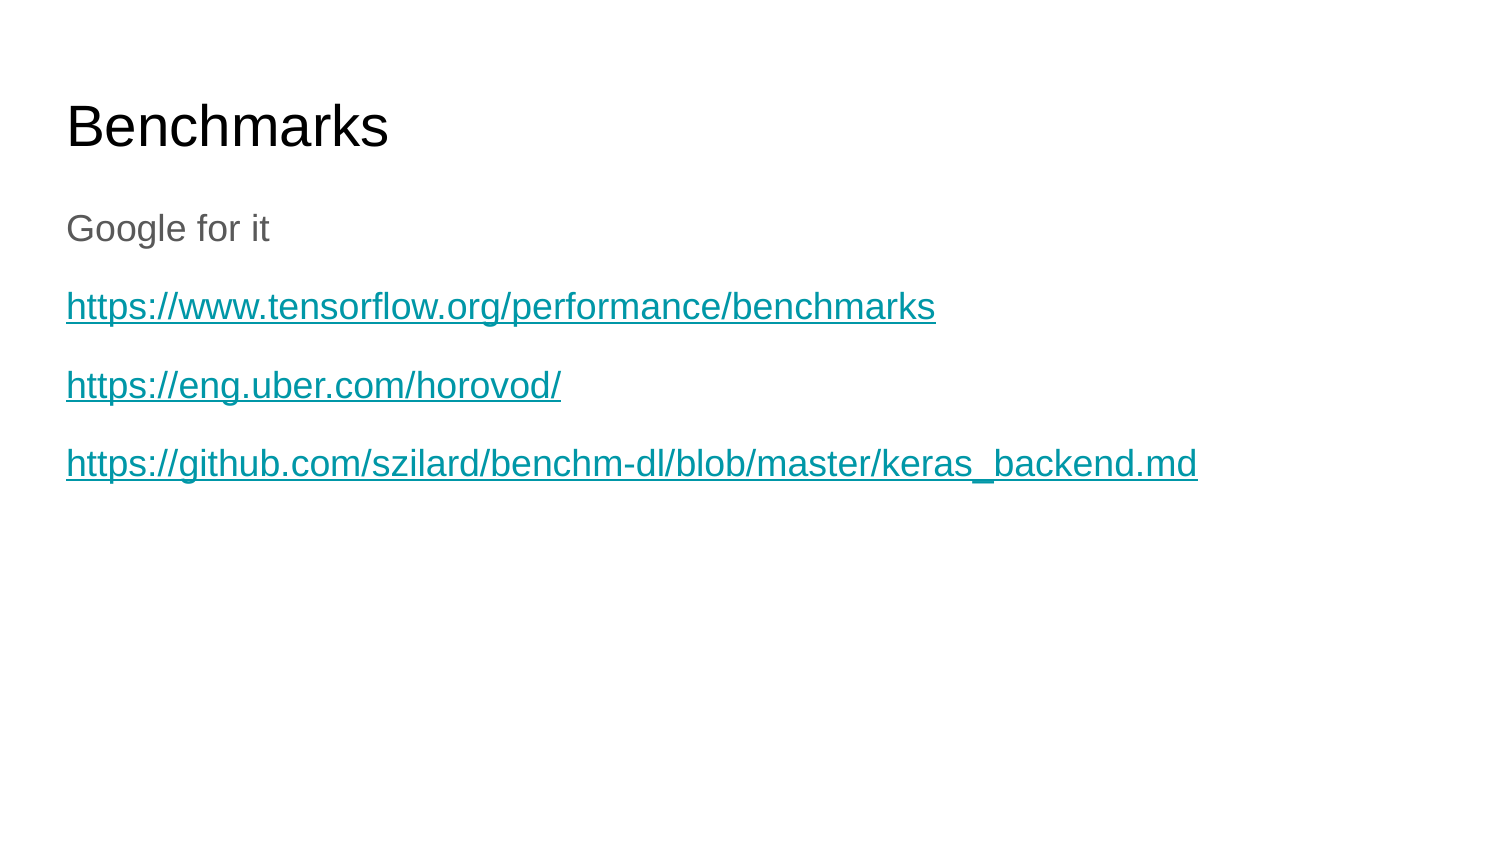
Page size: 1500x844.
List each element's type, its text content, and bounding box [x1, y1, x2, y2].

title Benchmarks [51, 72, 1449, 167]
list Google for it https://www.tensorflow.org/performance/benchmarks https://eng.uber.com/horovod/ https://github.com/szilard/benchm-dl/blob/master/keras_backend.md [51, 189, 1449, 750]
